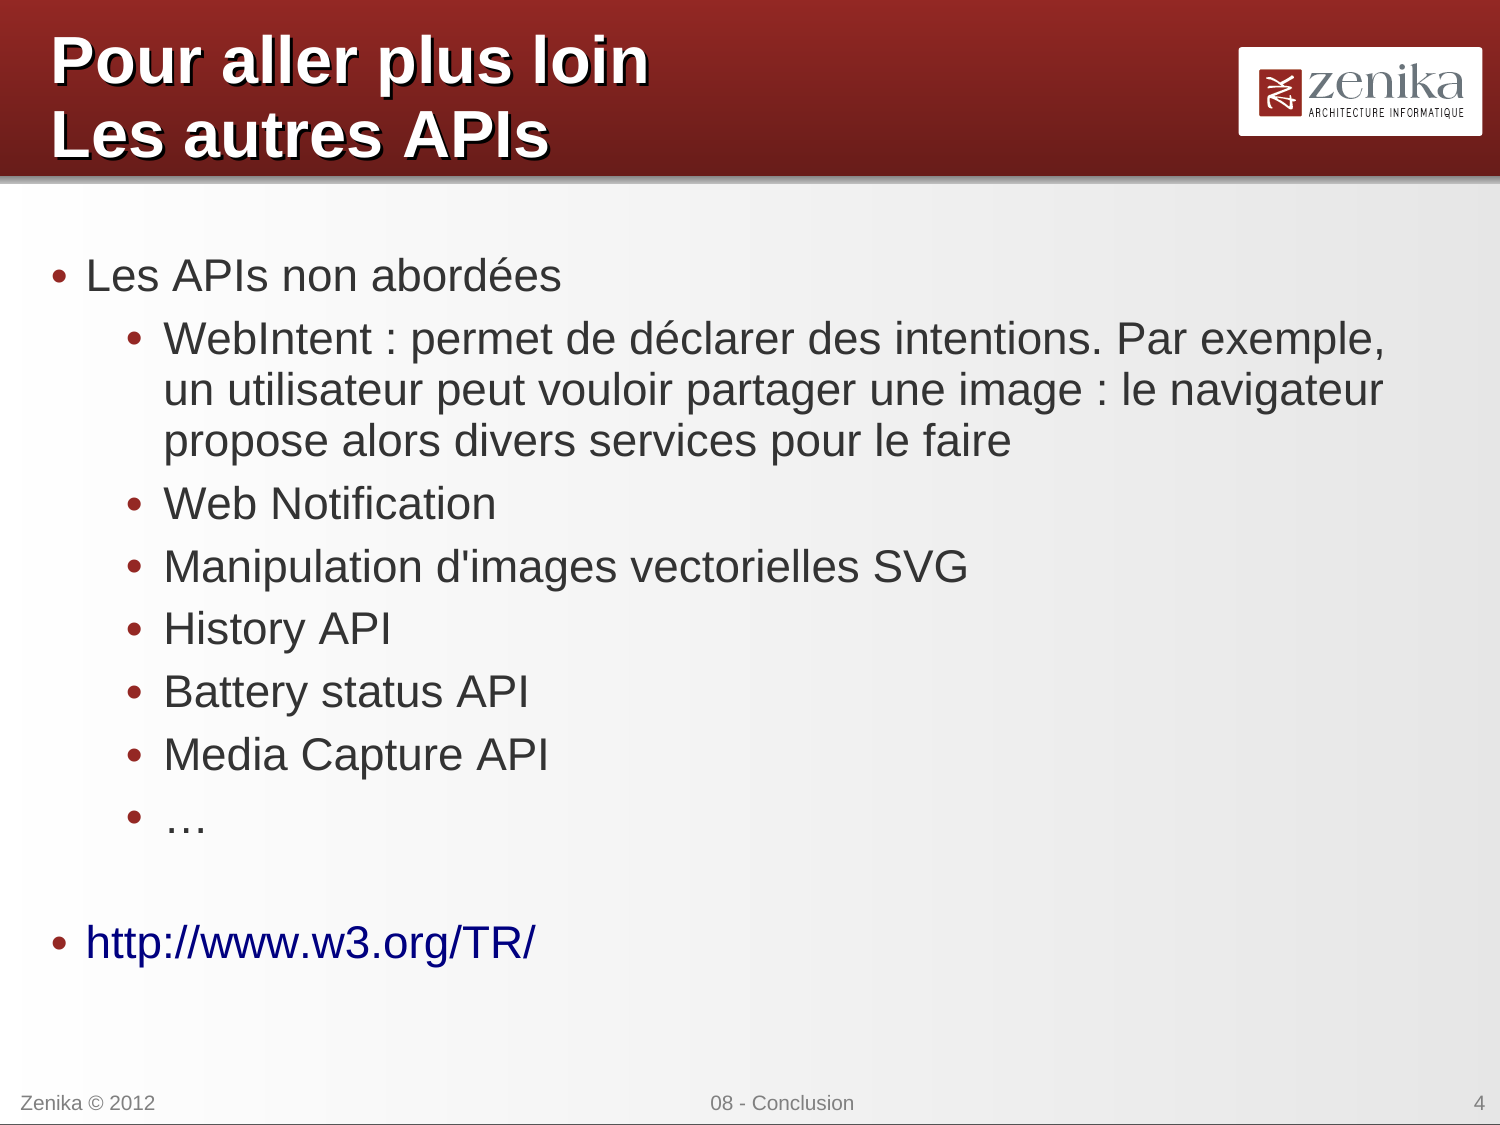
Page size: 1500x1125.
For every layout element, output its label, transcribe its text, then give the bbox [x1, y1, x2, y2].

list Les APIs non abordées WebIntent : permet de déclarer des intentions. Par exemple, un utilisateur peut vouloir partager une image : le navigateur propose alors divers services pour le faire Web Notification Manipulation d'images vectorielles SVG History API Battery status API Media Capture API … http://www.w3.org/TR/ [50, 249, 1435, 1079]
title Pour aller plus loin Les autres APIs [50, 15, 1206, 180]
picture [1257, 58, 1464, 125]
